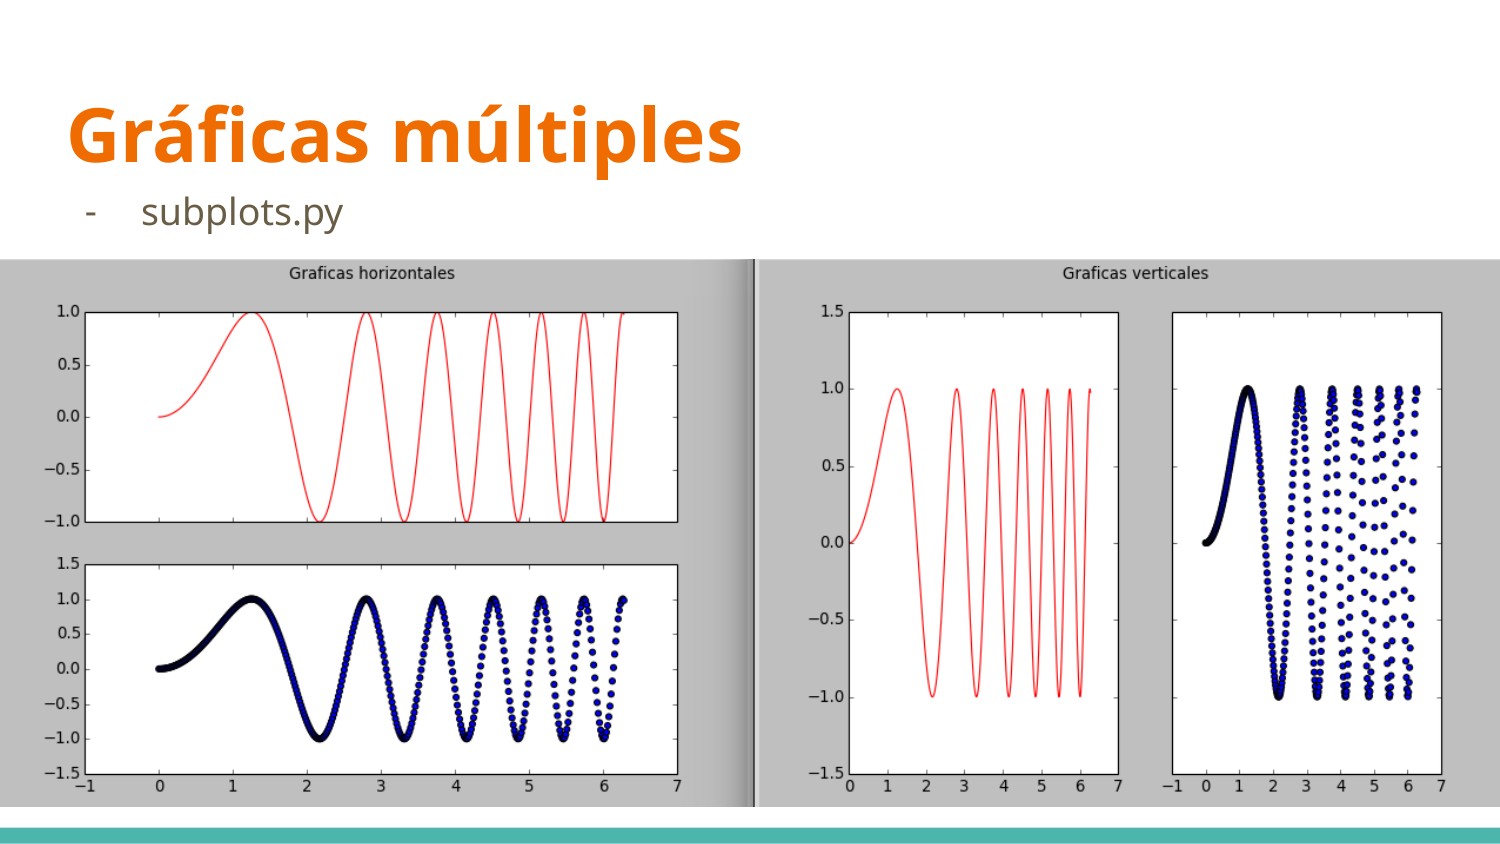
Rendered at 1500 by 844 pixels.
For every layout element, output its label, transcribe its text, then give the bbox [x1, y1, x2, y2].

title Gráficas múltiples [51, 72, 1449, 172]
list subplots.py [51, 172, 1449, 259]
picture [0, 259, 1500, 807]
